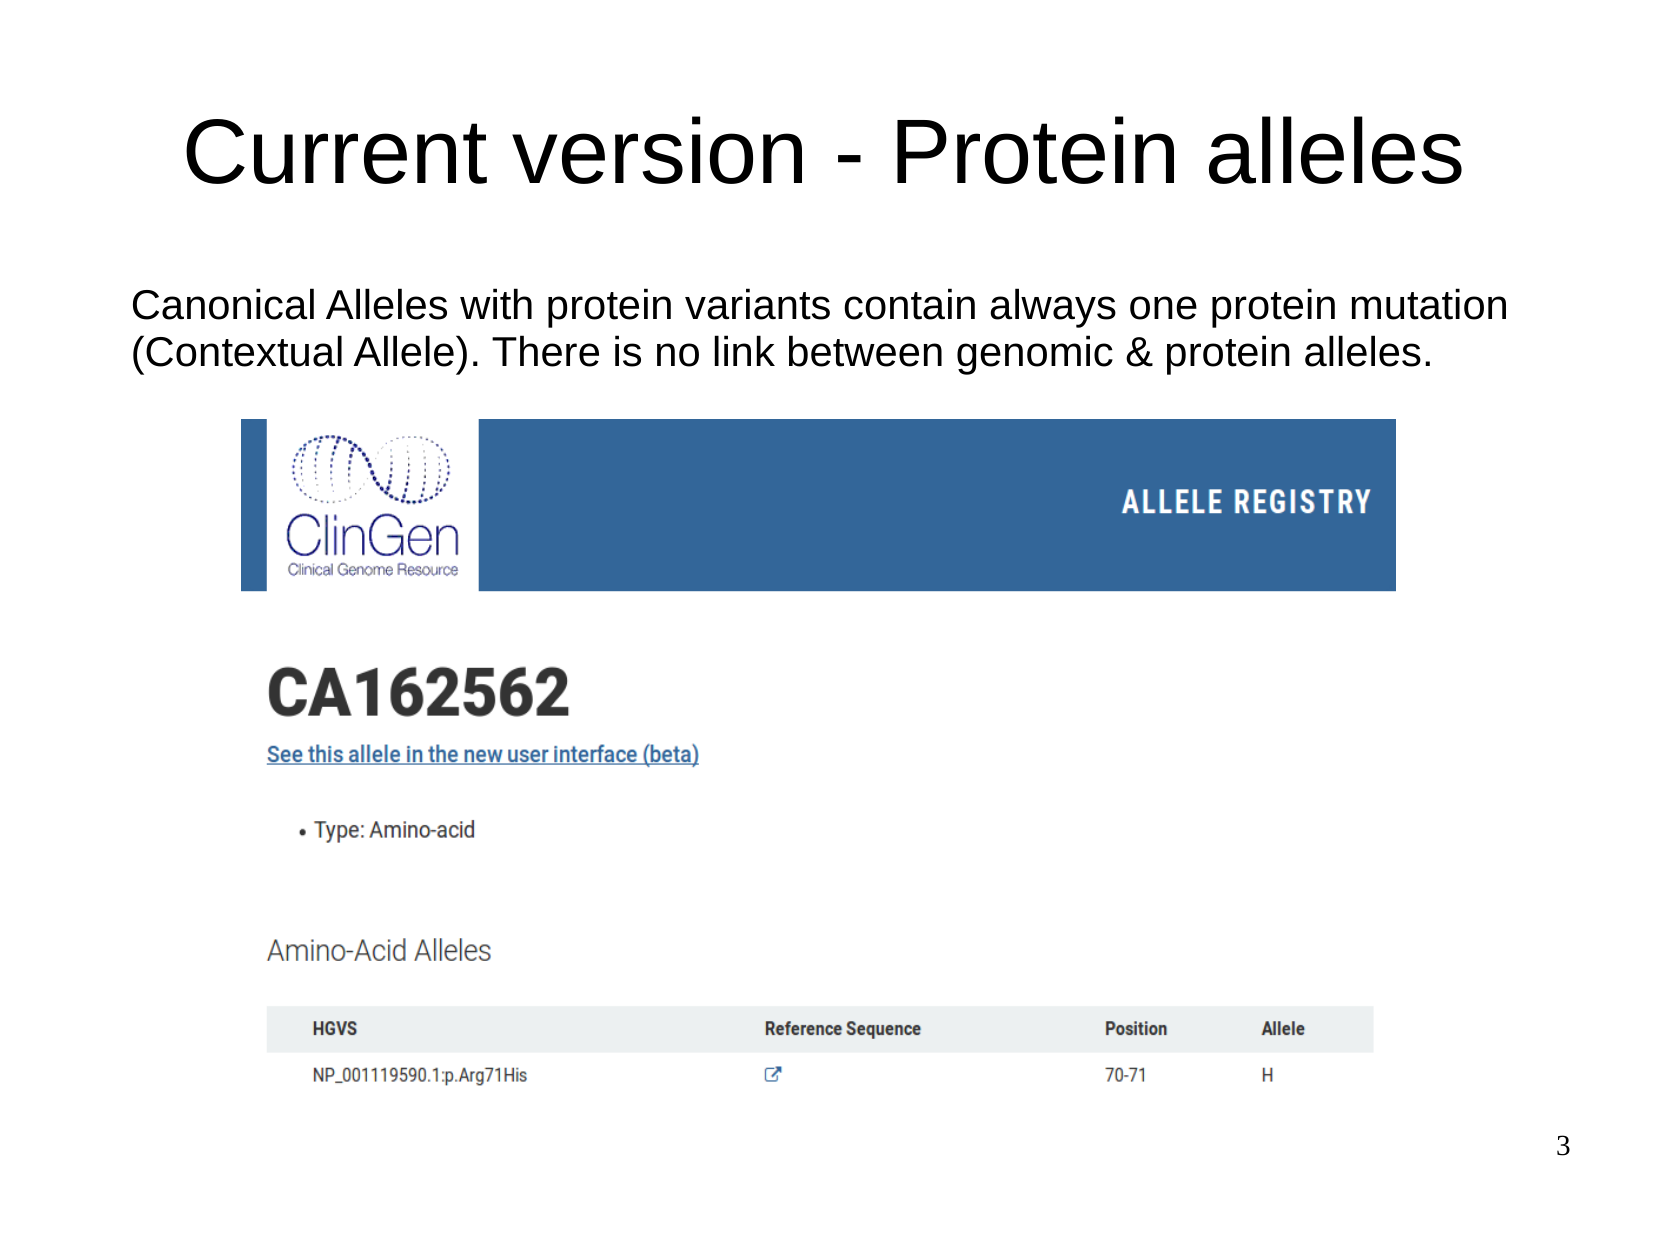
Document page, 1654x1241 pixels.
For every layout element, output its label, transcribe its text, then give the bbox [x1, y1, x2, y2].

picture [241, 419, 1396, 1216]
list Canonical Alleles with protein variants contain always one protein mutation (Contextual Allele). There is no link between genomic & protein alleles. [60, 281, 1591, 1096]
title Current version - Protein alleles [60, 47, 1591, 256]
